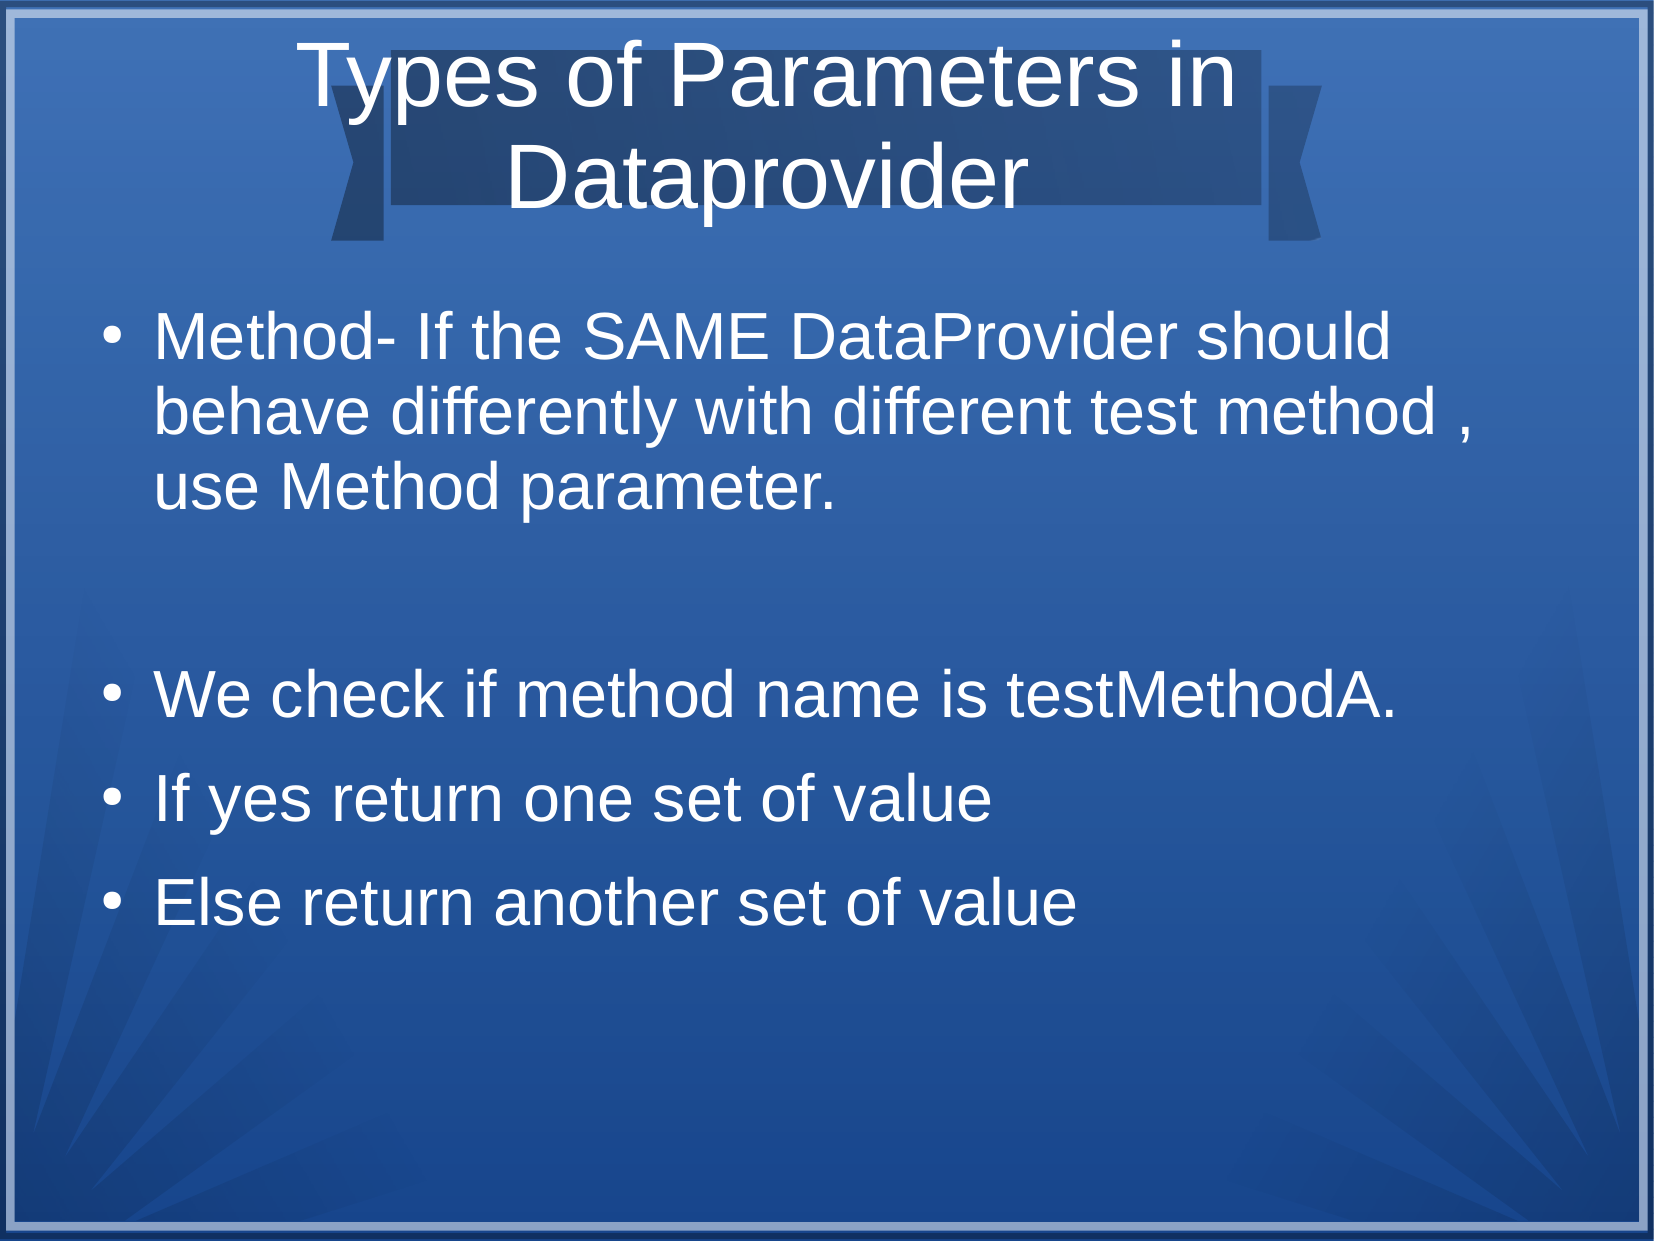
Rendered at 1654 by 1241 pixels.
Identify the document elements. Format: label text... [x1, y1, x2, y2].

list Method- If the SAME DataProvider should behave differently with different test method , use Method parameter. We check if method name is testMethodA. If yes return one set of value Else return another set of value [82, 299, 1571, 1130]
title Types of Parameters in Dataprovider [118, 23, 1418, 229]
